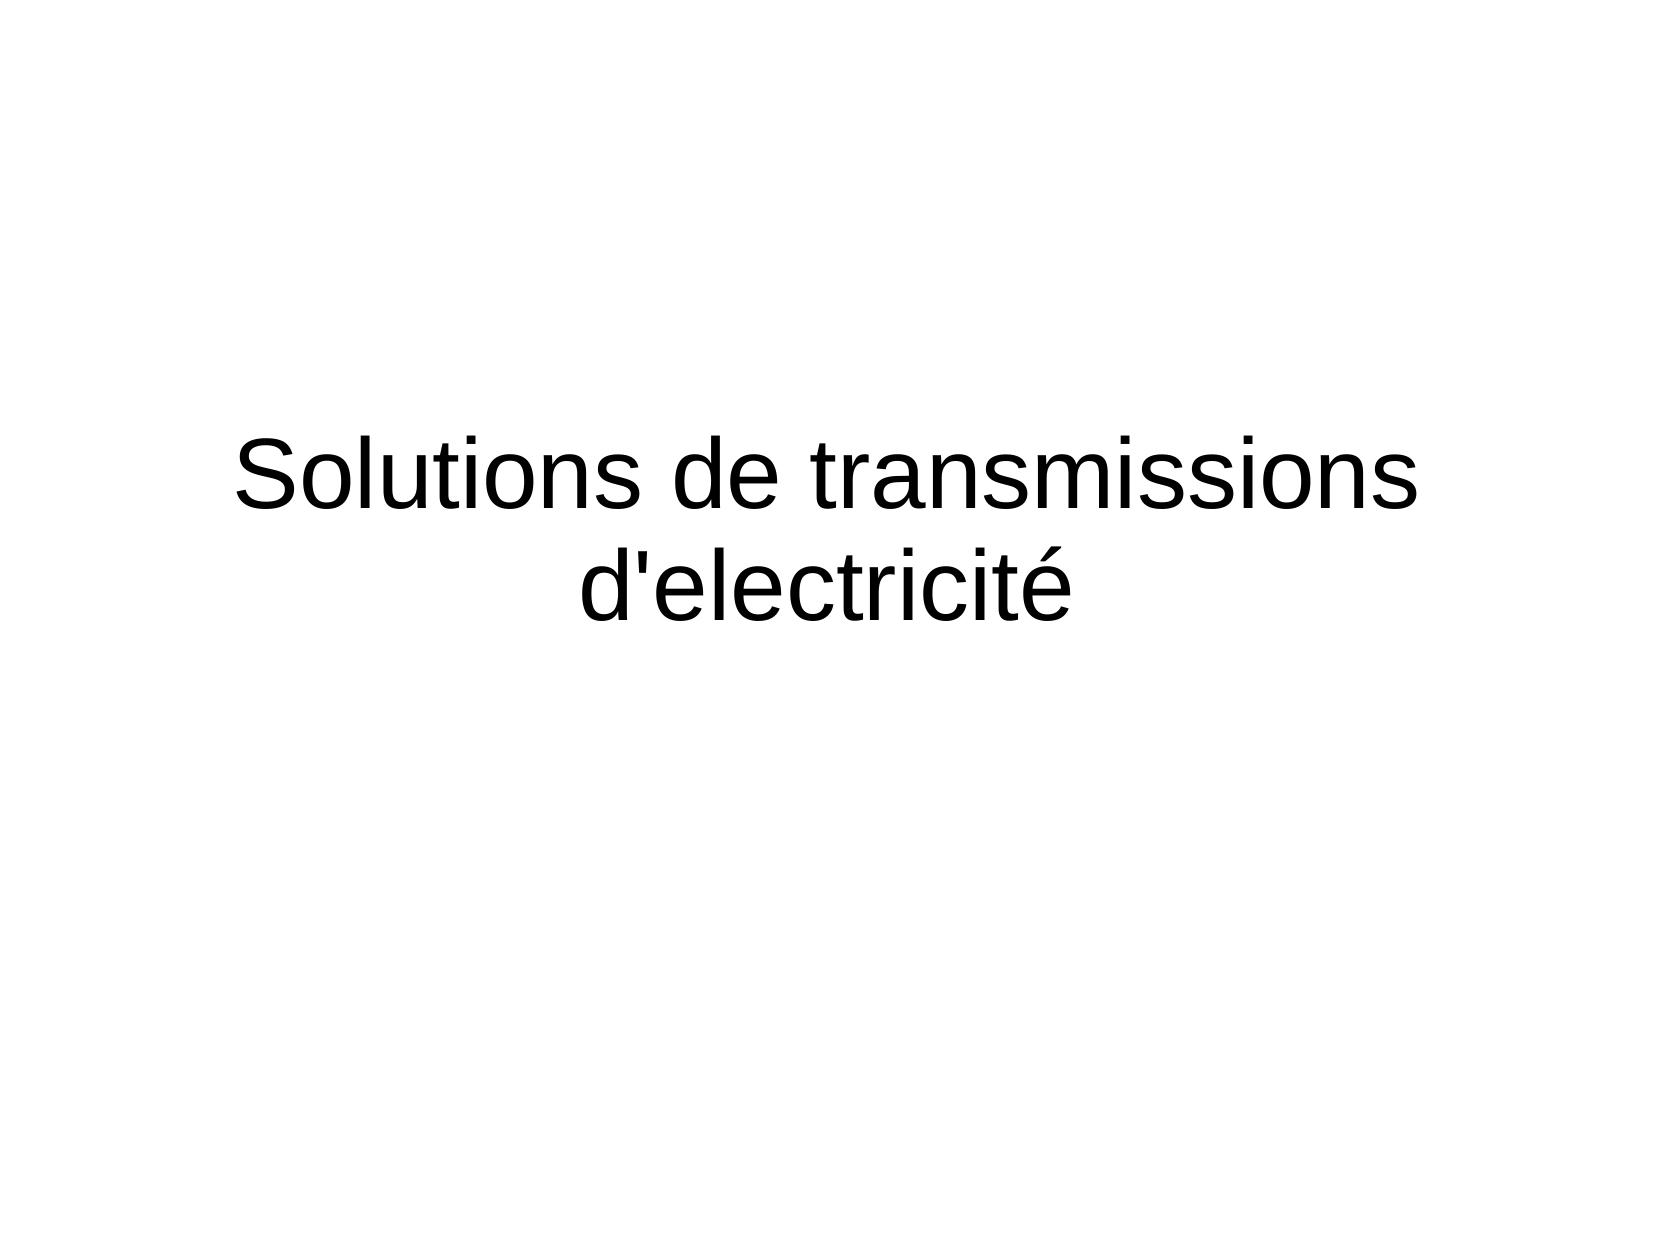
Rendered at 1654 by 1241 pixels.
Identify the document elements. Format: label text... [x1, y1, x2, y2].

text_box Solutions de transmissions d'electricité [82, 49, 1571, 1010]
